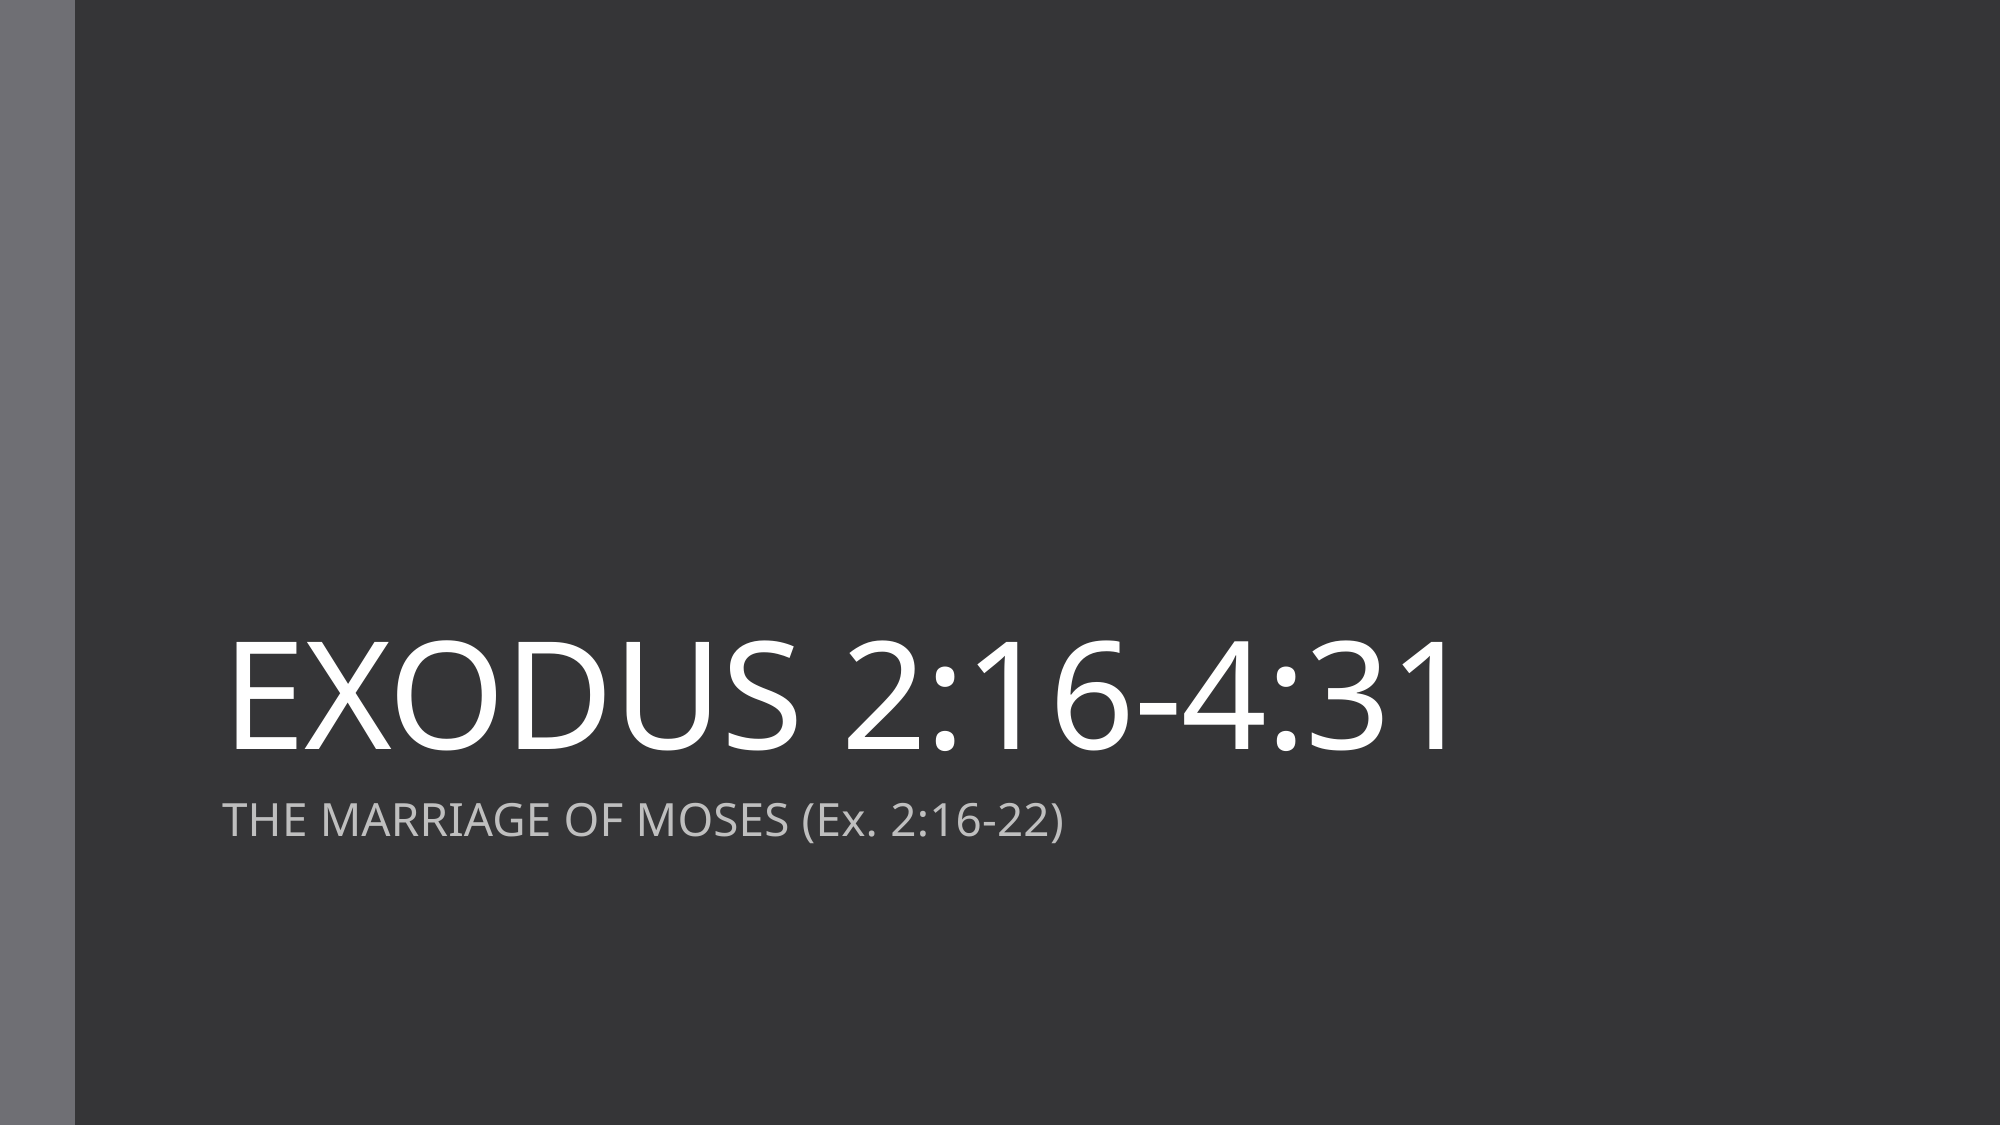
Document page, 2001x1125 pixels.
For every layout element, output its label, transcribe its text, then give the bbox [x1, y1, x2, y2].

subtitle THE MARRIAGE OF MOSES (Ex. 2:16-22) [206, 787, 1752, 1066]
title EXODUS 2:16-4:31 [206, 124, 1752, 787]
